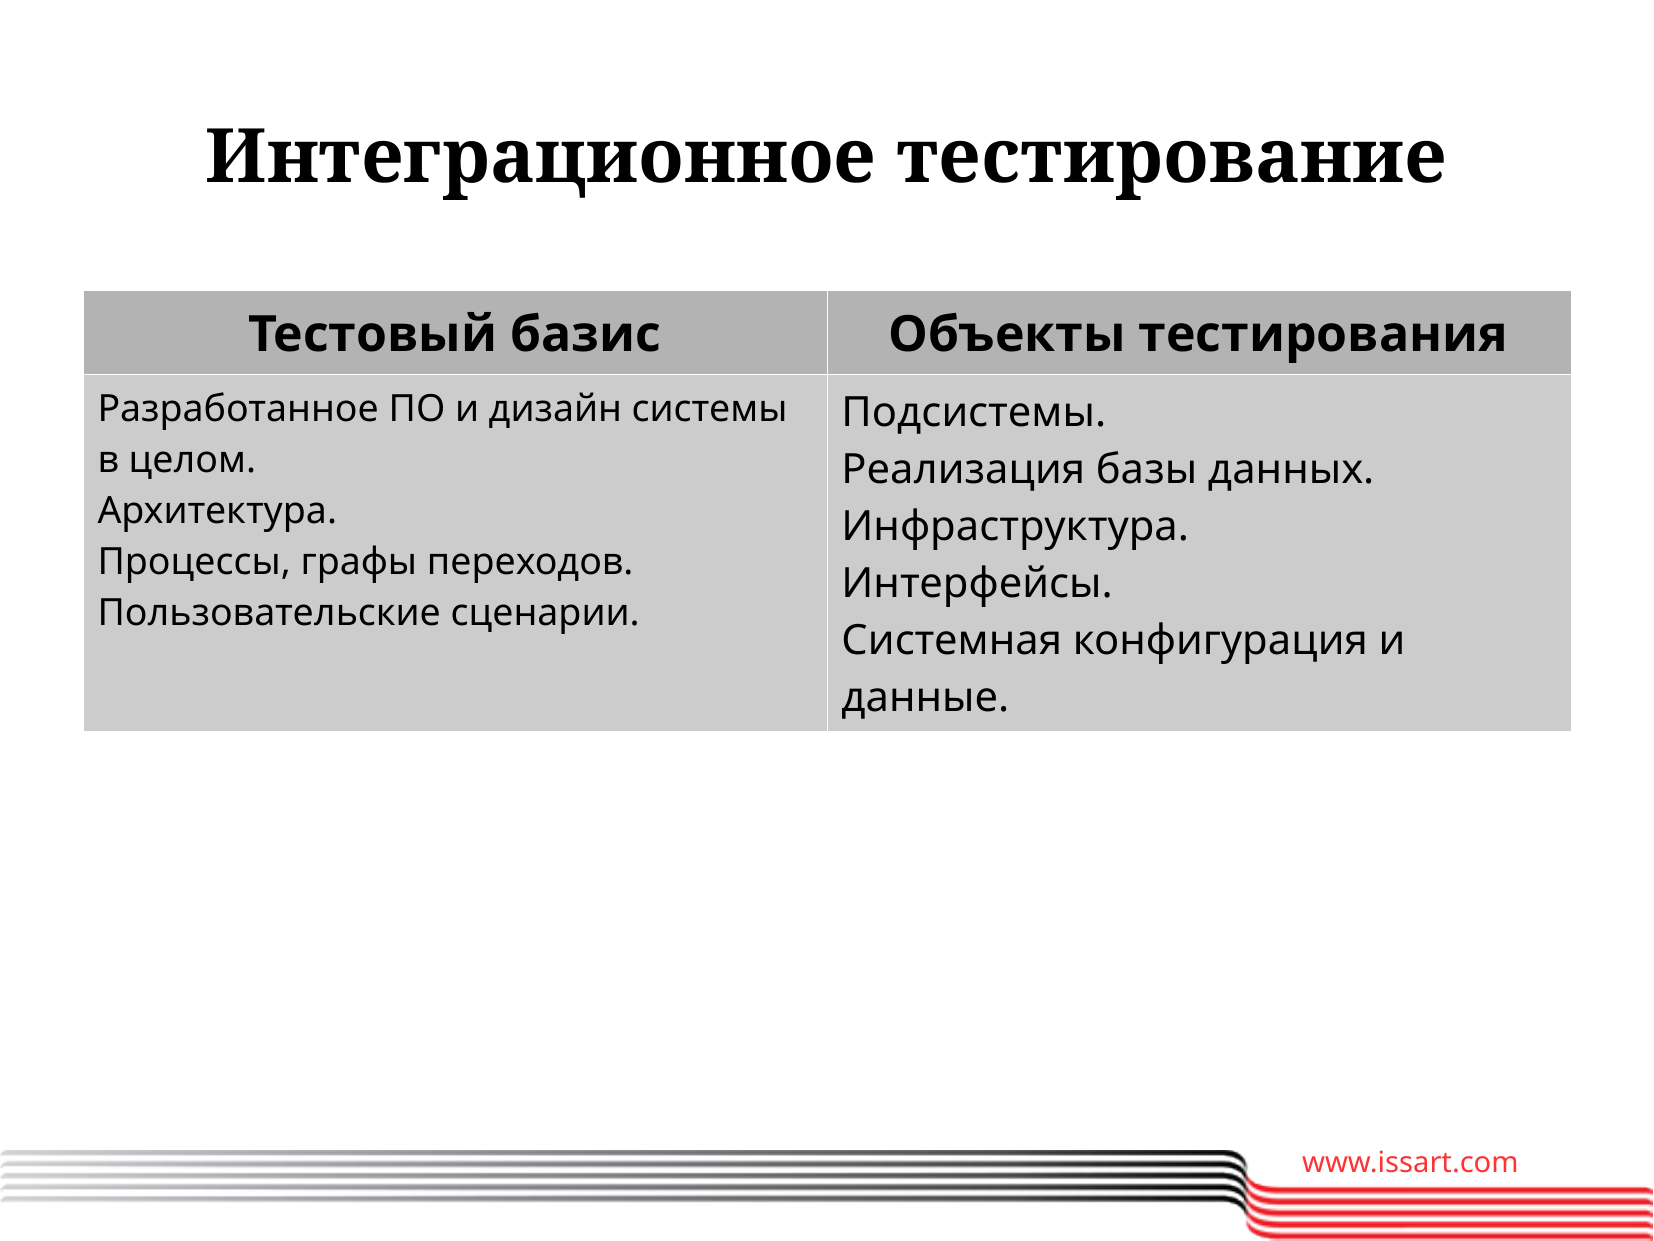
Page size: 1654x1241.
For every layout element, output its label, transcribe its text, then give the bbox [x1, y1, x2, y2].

text_box www.issart.com [1287, 1133, 1619, 1184]
table_cell Разработанное ПО и дизайн системы в целом. Архитектура. Процессы, графы переходов. Пользовательские сценарии. [84, 375, 827, 731]
table_cell Подсистемы. Реализация базы данных. Инфраструктура. Интерфейсы. Системная конфигурация и данные. [828, 375, 1571, 731]
picture [0, 1150, 1653, 1241]
title Интеграционное тестирование [82, 49, 1571, 257]
table_header Объекты тестирования [828, 291, 1571, 374]
table_header Тестовый базис [84, 291, 827, 374]
